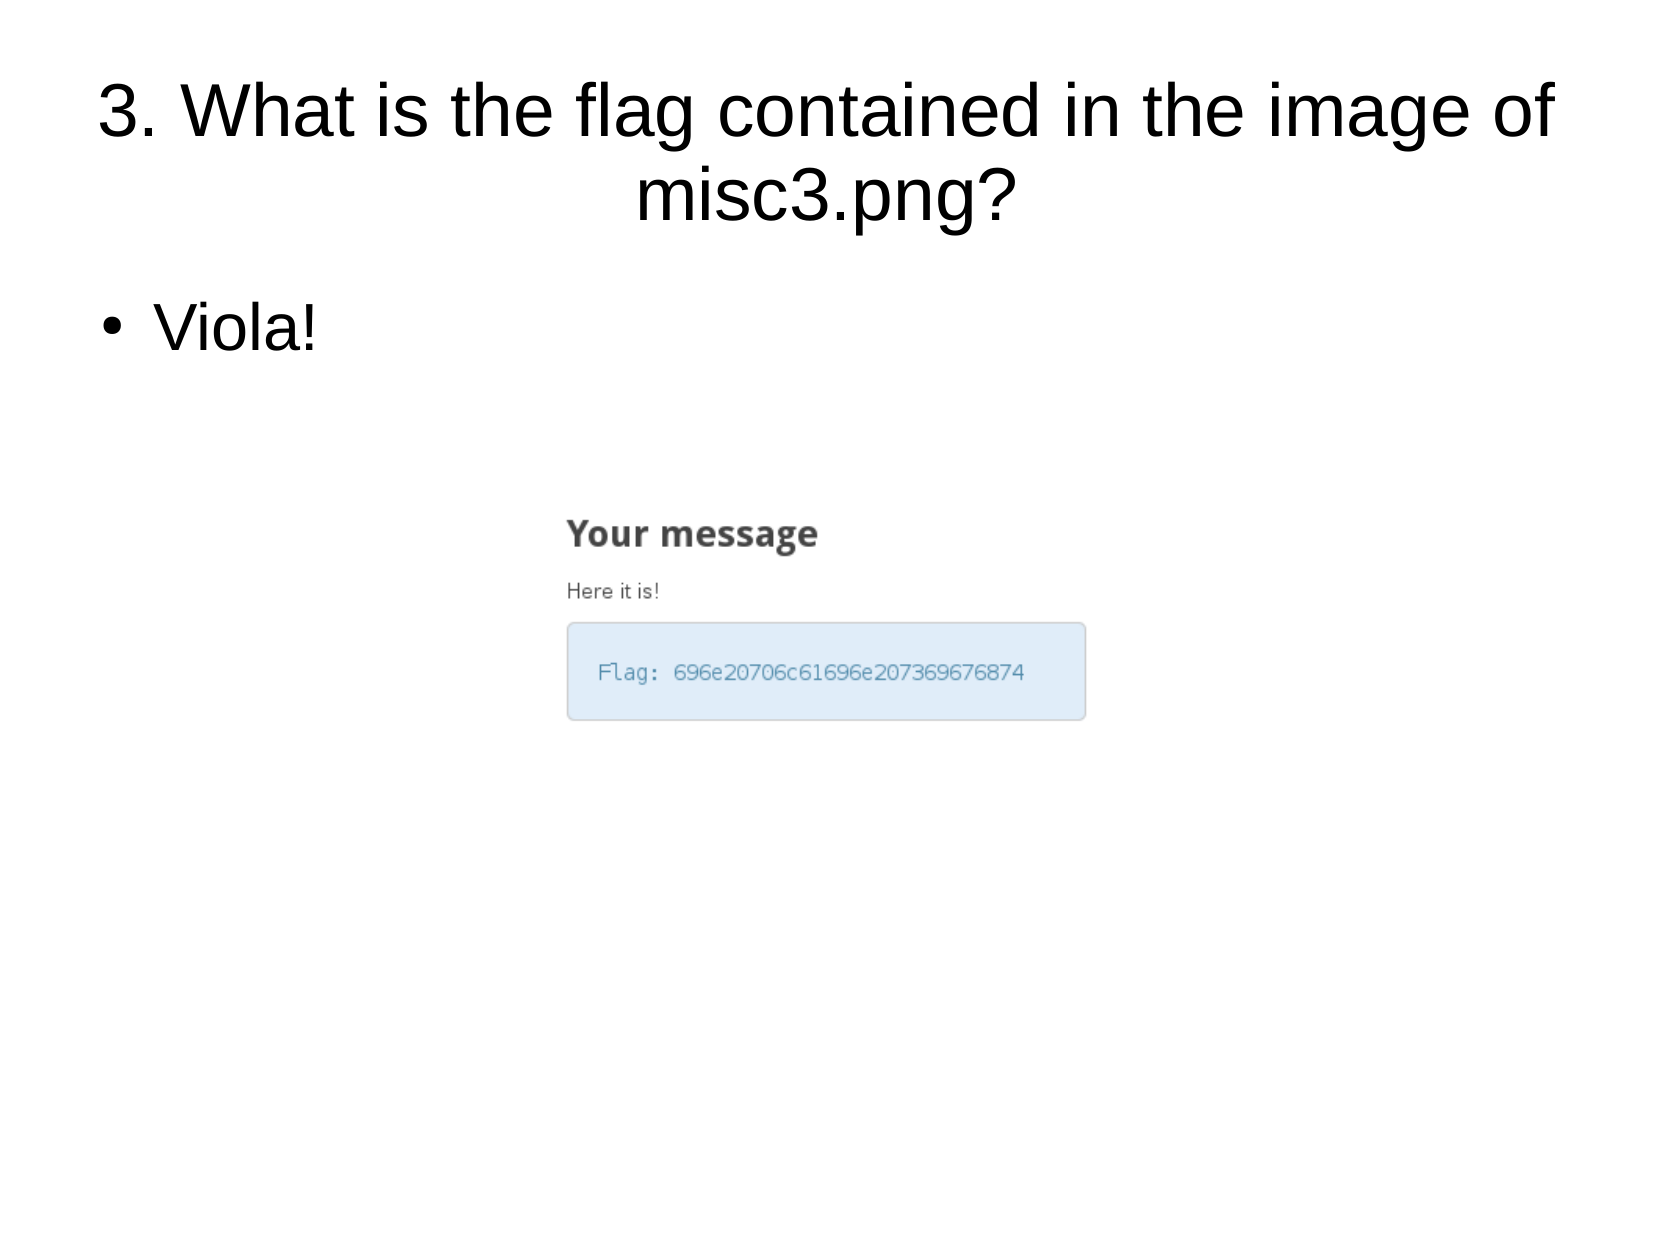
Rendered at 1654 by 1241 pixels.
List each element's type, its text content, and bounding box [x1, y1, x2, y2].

title 3. What is the flag contained in the image of misc3.png? [82, 49, 1571, 257]
picture [564, 514, 1099, 729]
list Viola! [82, 290, 1571, 1010]
